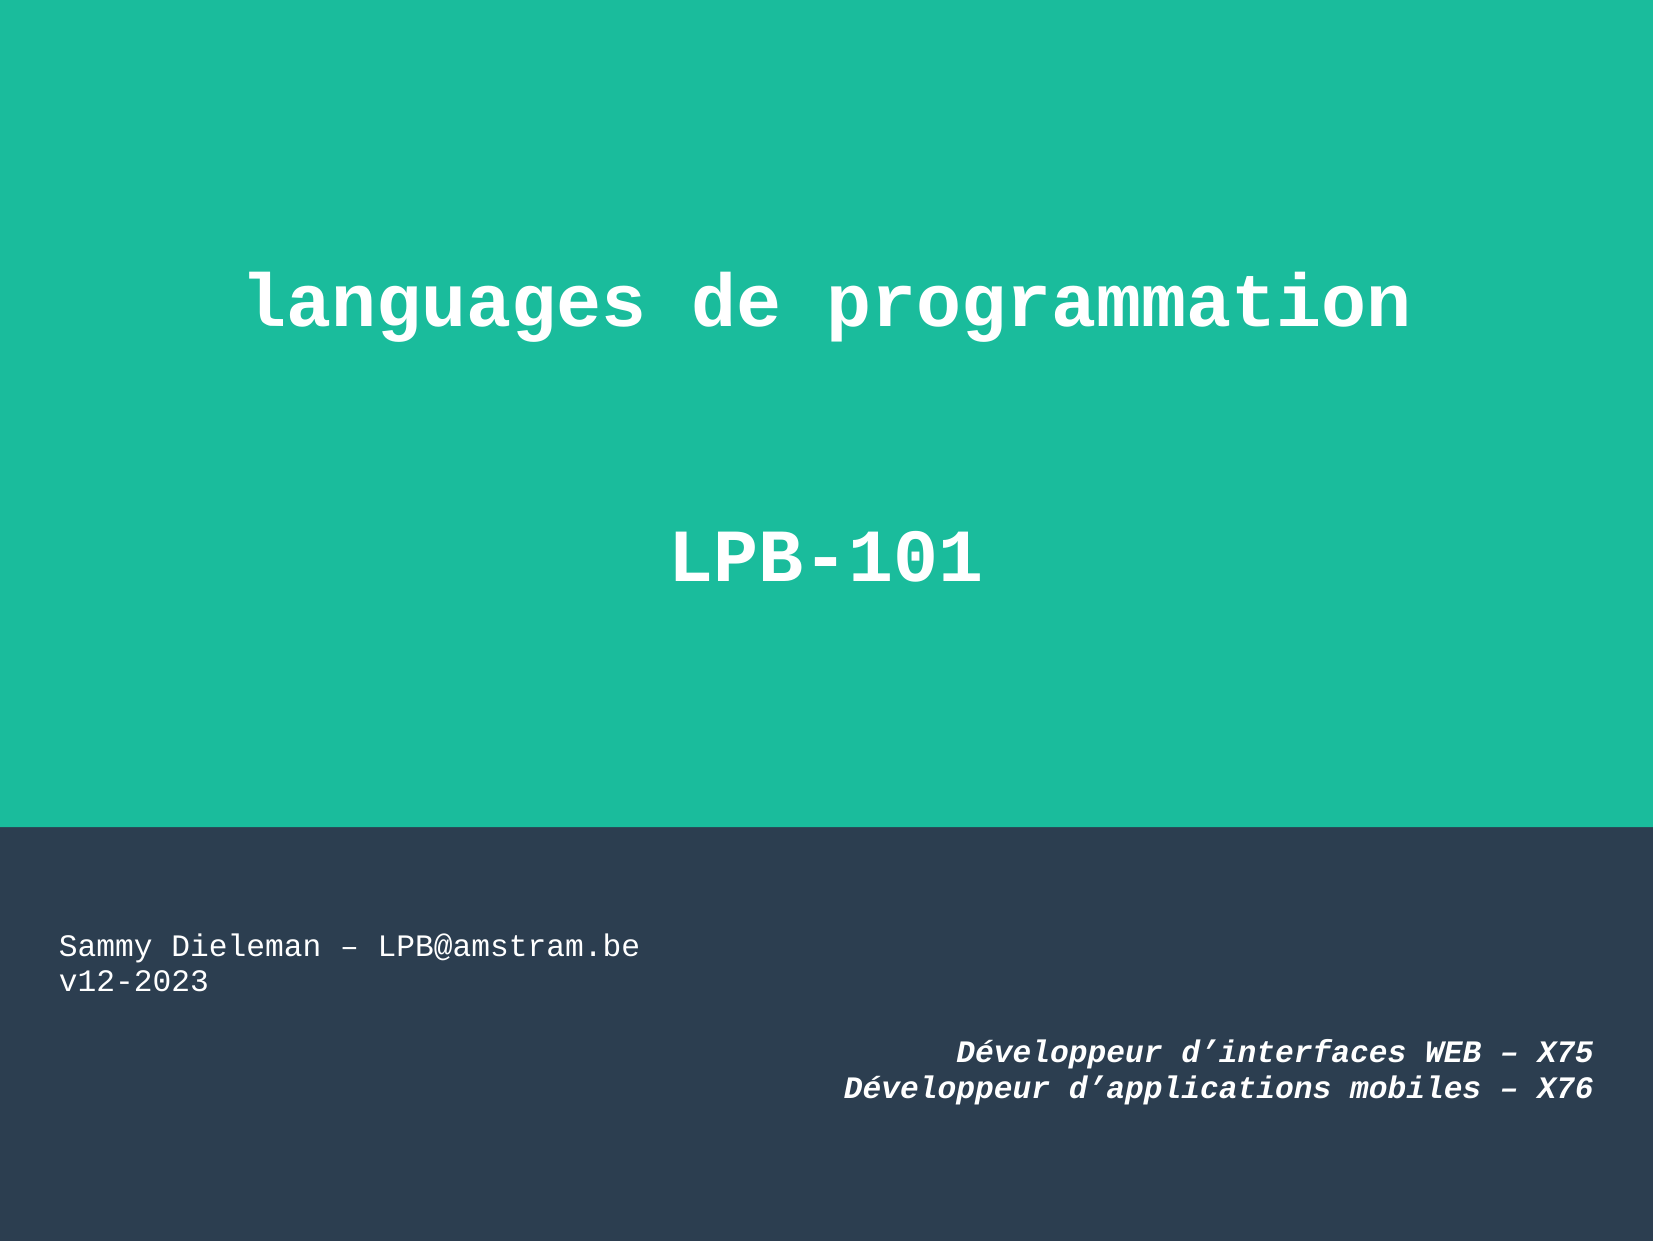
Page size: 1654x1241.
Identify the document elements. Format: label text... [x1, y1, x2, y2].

title languages de programmation LPB-101 [58, 0, 1594, 826]
subtitle Sammy Dieleman – LPB@amstram.be v12-2023 Développeur d’interfaces WEB – X75 Développeur d’applications mobiles – X76 [58, 856, 1594, 1182]
